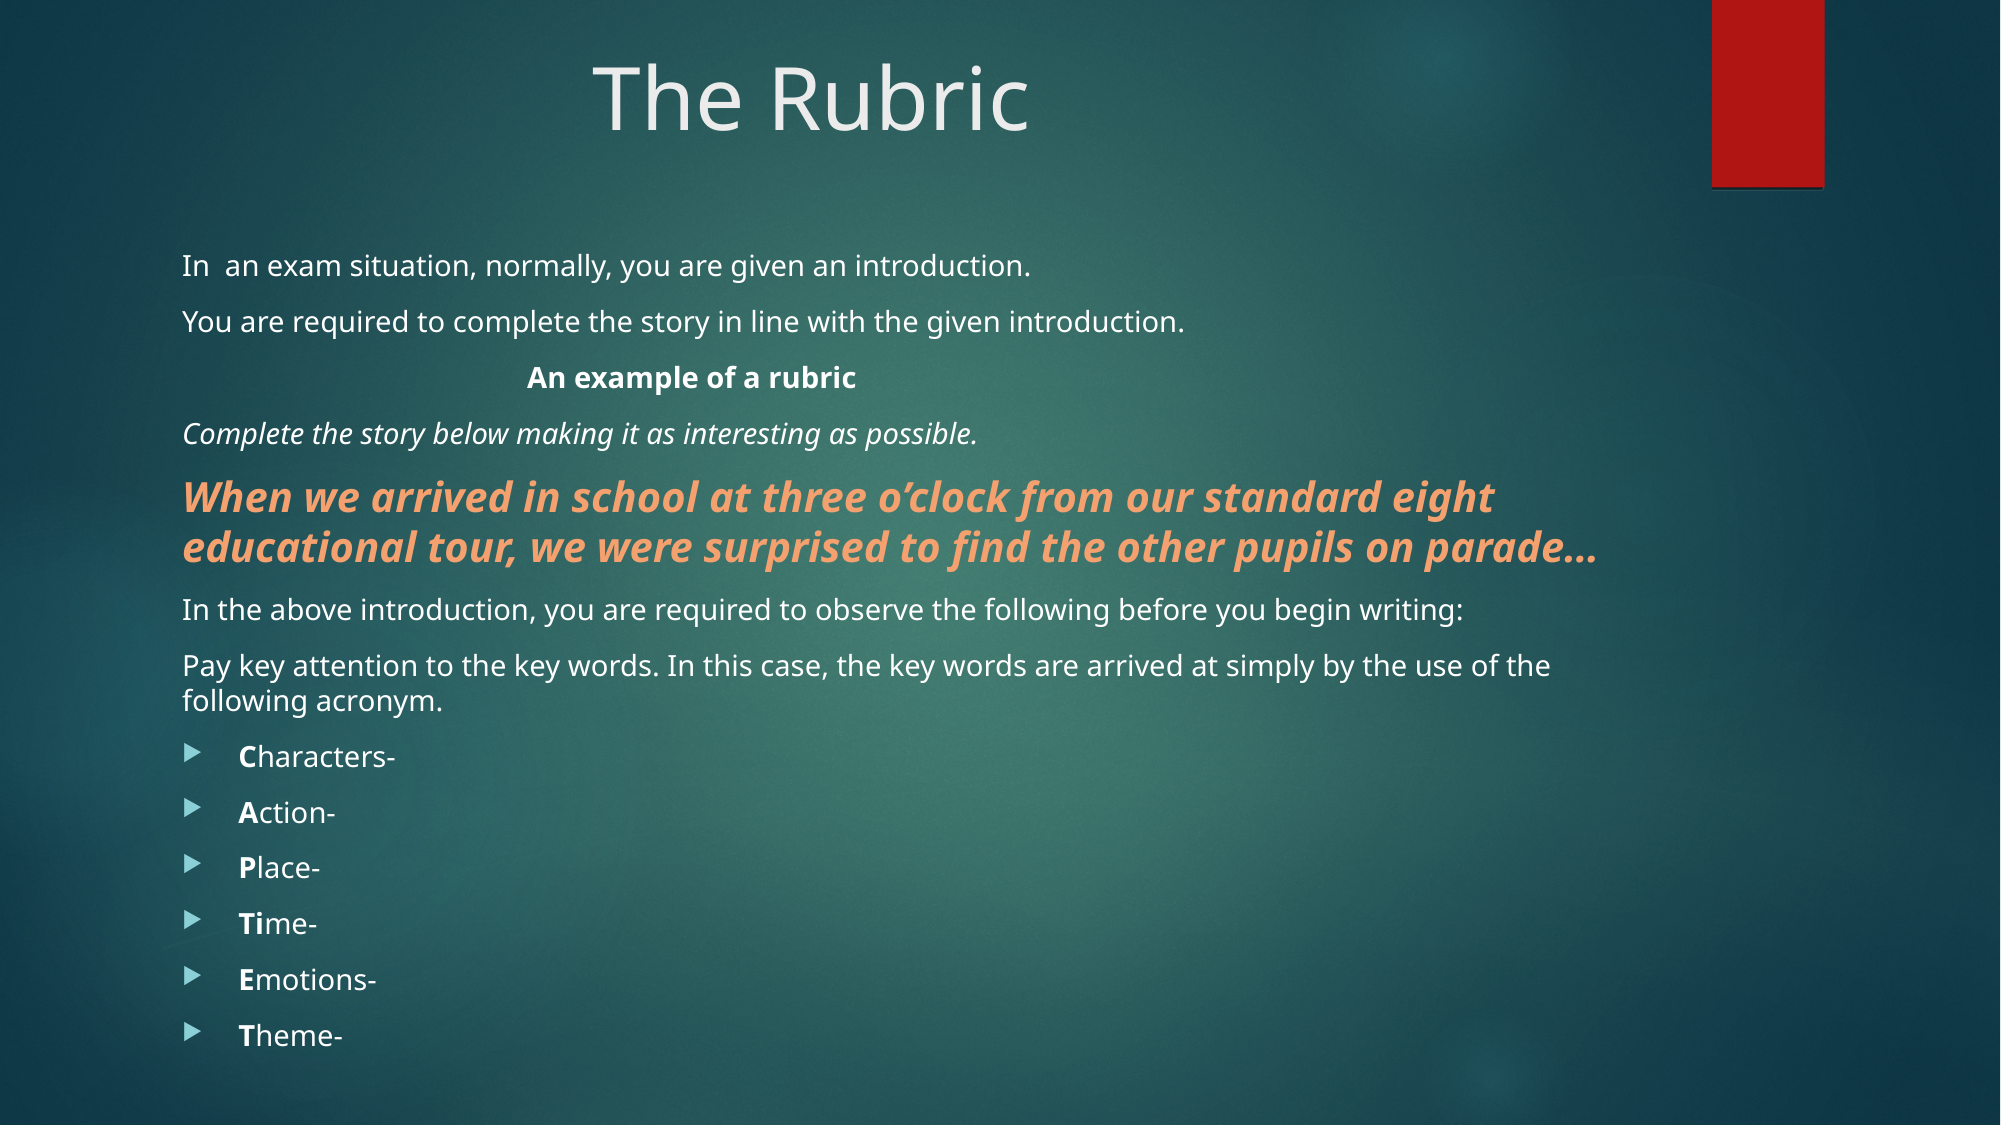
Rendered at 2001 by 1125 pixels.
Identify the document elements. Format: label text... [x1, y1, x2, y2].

list In an exam situation, normally, you are given an introduction. You are required to complete the story in line with the given introduction. An example of a rubric Complete the story below making it as interesting as possible. When we arrived in school at three o’clock from our standard eight educational tour, we were surprised to find the other pupils on parade… In the above introduction, you are required to observe the following before you begin writing: Pay key attention to the key words. In this case, the key words are arrived at simply by the use of the following acronym. Characters- Action- Place- Time- Emotions- Theme- [167, 239, 1663, 1125]
picture [0, 0, 2001, 1125]
title The Rubric [577, 35, 1061, 144]
